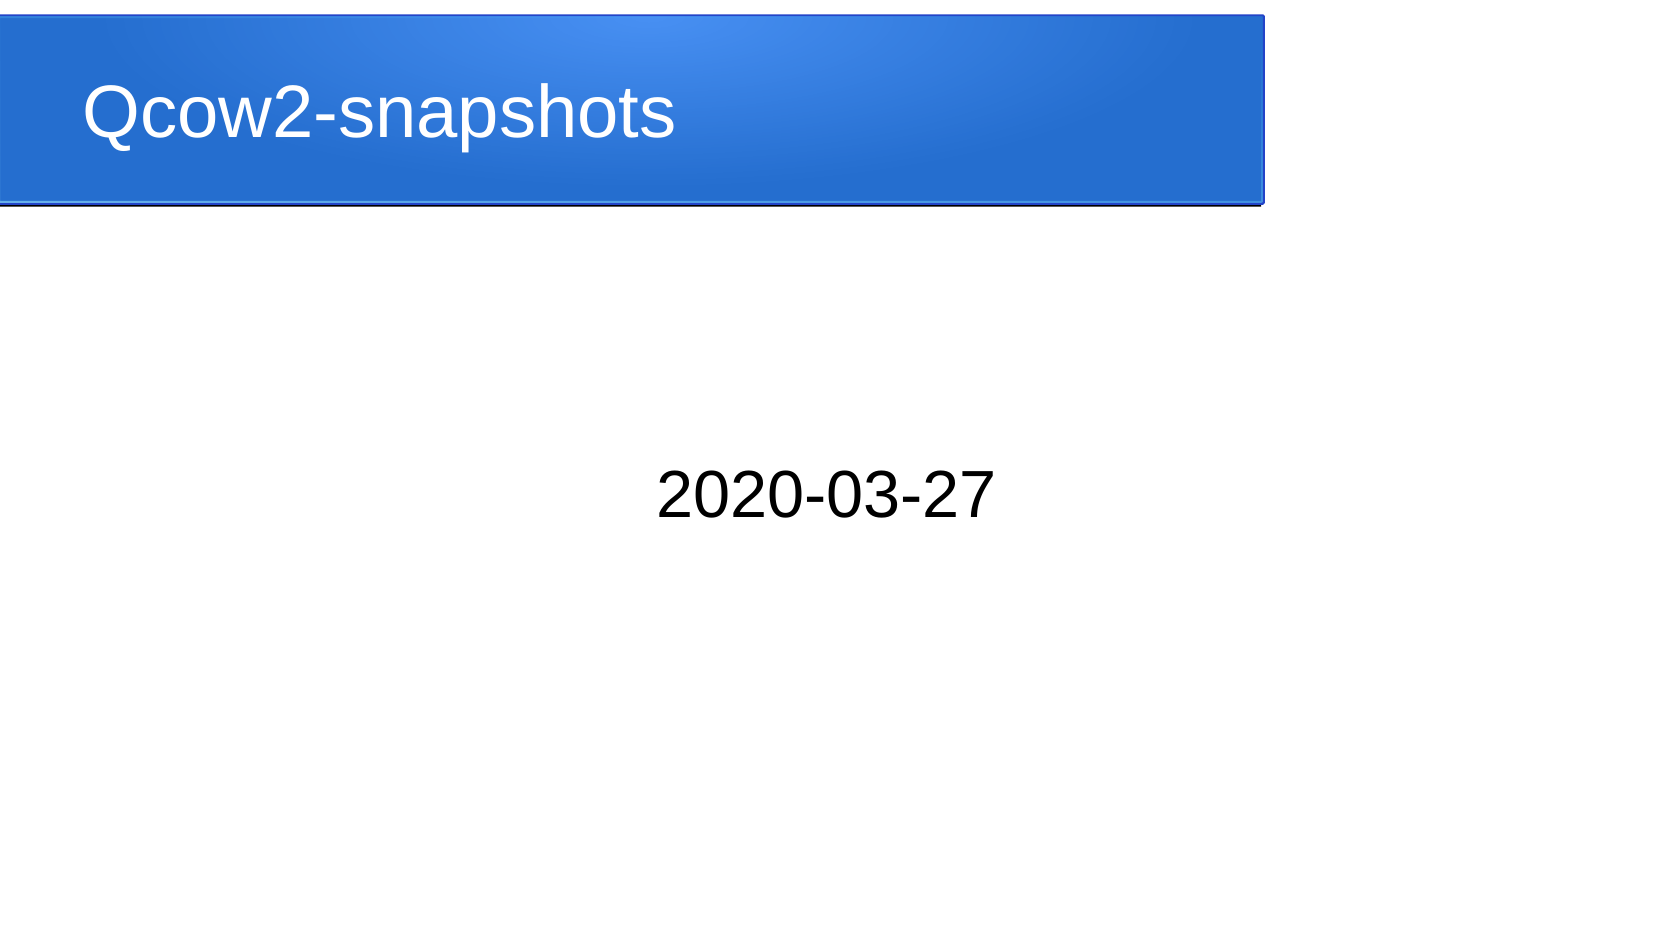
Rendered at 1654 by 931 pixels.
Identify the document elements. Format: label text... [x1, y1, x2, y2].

title Qcow2-snapshots [82, 35, 1235, 189]
subtitle 2020-03-27 [82, 224, 1571, 764]
